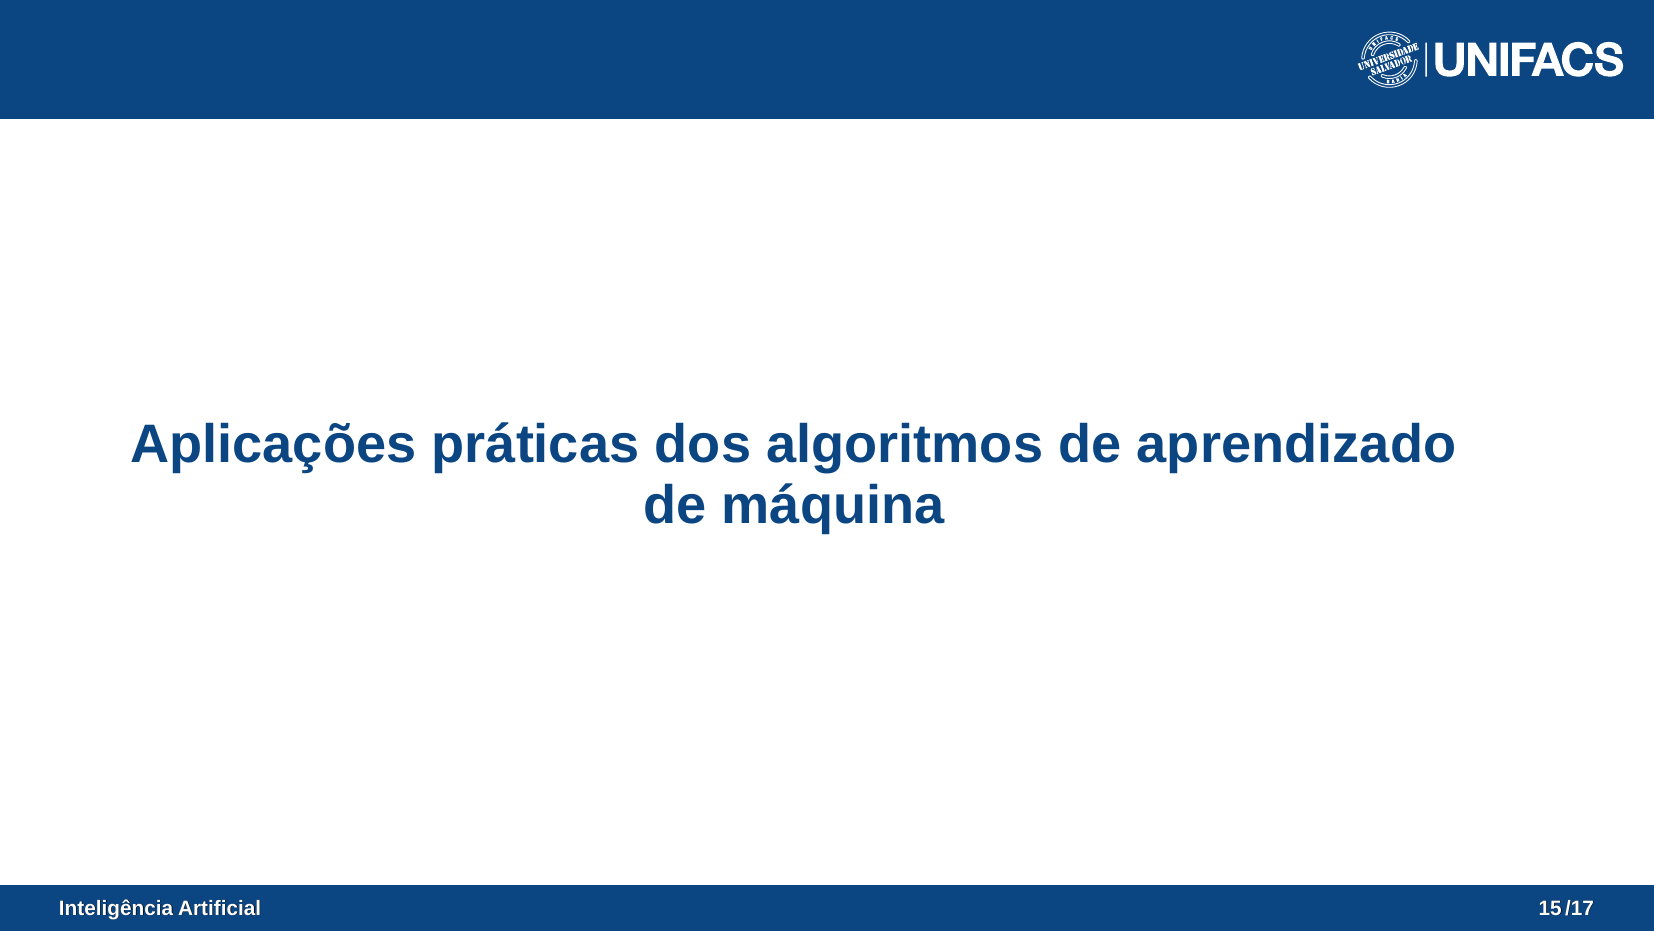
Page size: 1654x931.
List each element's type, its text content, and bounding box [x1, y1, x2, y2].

text_box Aplicações práticas dos algoritmos de aprendizado de máquina [112, 162, 1477, 786]
